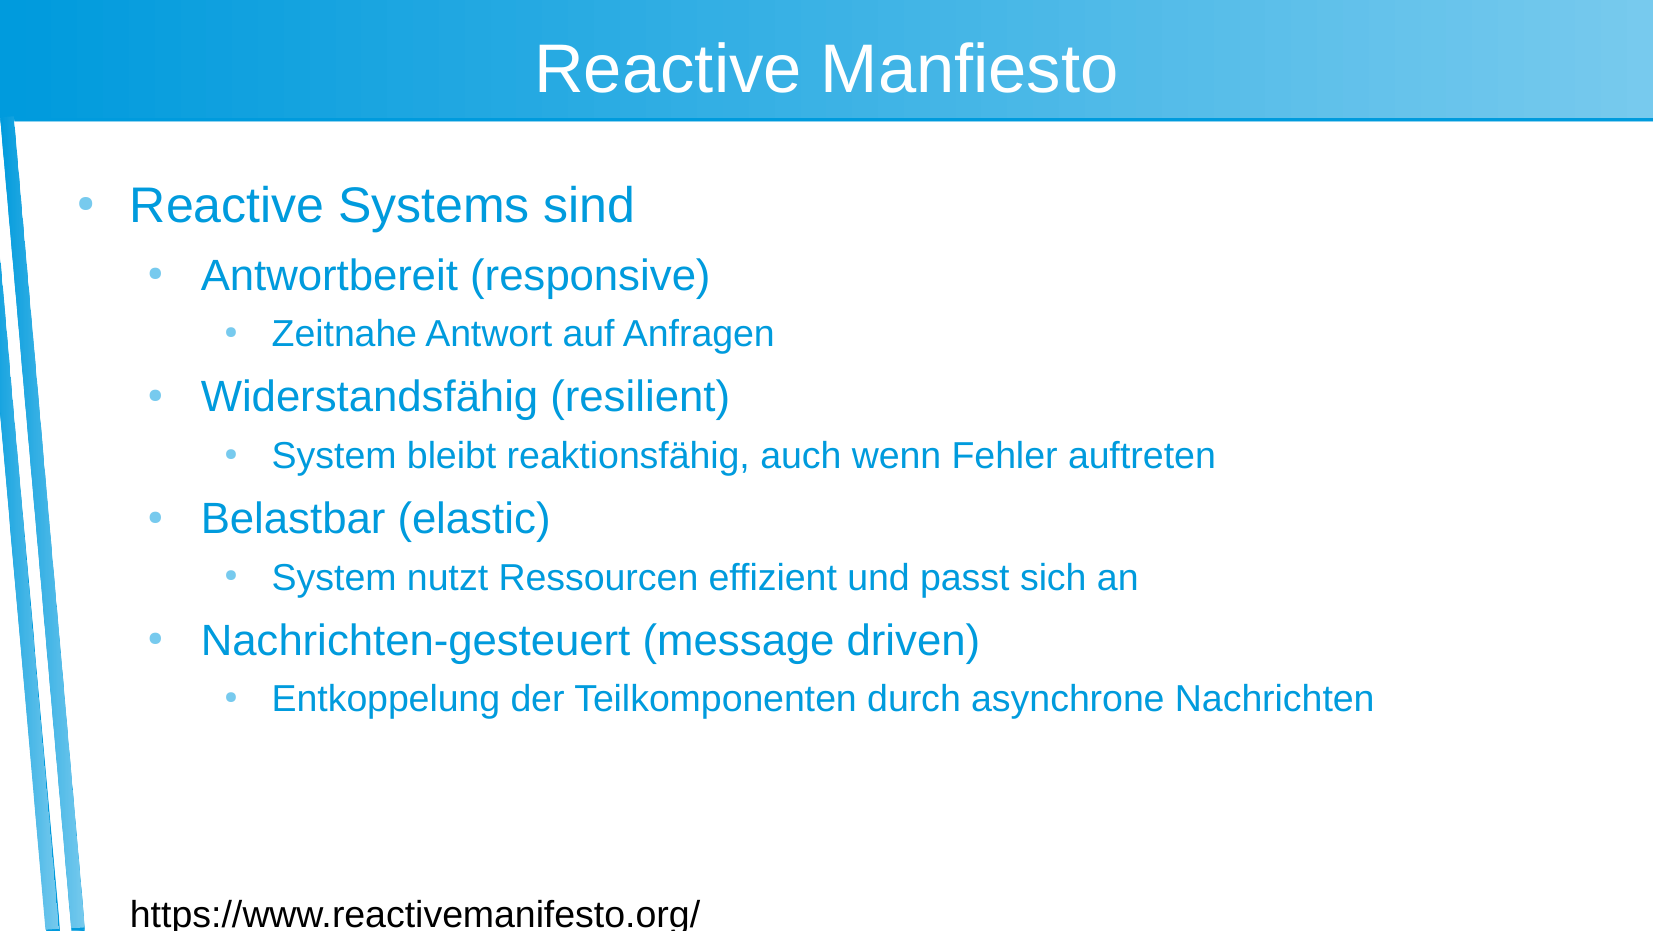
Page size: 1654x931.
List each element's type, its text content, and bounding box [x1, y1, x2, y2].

list Reactive Systems sind Antwortbereit (responsive) Zeitnahe Antwort auf Anfragen Widerstandsfähig (resilient) System bleibt reaktionsfähig, auch wenn Fehler auftreten Belastbar (elastic) System nutzt Ressourcen effizient und passt sich an Nachrichten-gesteuert (message driven) Entkoppelung der Teilkomponenten durch asynchrone Nachrichten [59, 177, 1595, 857]
title Reactive Manfiesto [59, 29, 1595, 108]
text_box https://www.reactivemanifesto.org/ [115, 885, 716, 931]
